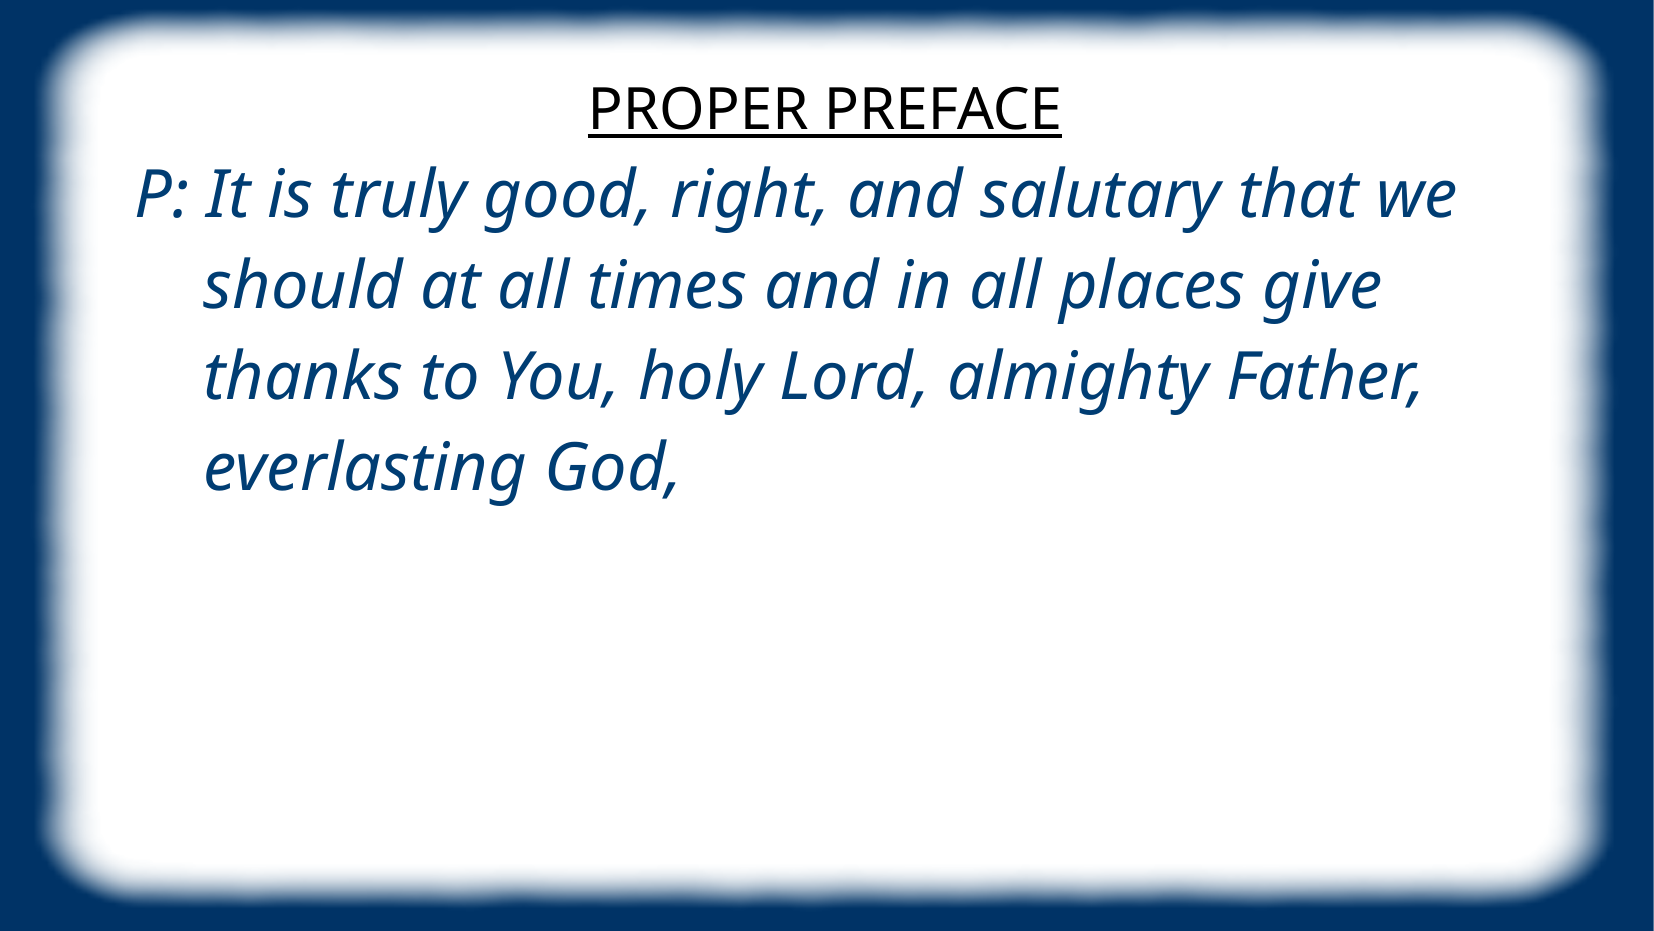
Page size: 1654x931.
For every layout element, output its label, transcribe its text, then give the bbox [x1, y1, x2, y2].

picture [0, 0, 1654, 931]
text_box PROPER PREFACE P: It is truly good, right, and salutary that we should at all times and in all places give thanks to You, holy Lord, almighty Father, everlasting God, [120, 60, 1531, 508]
